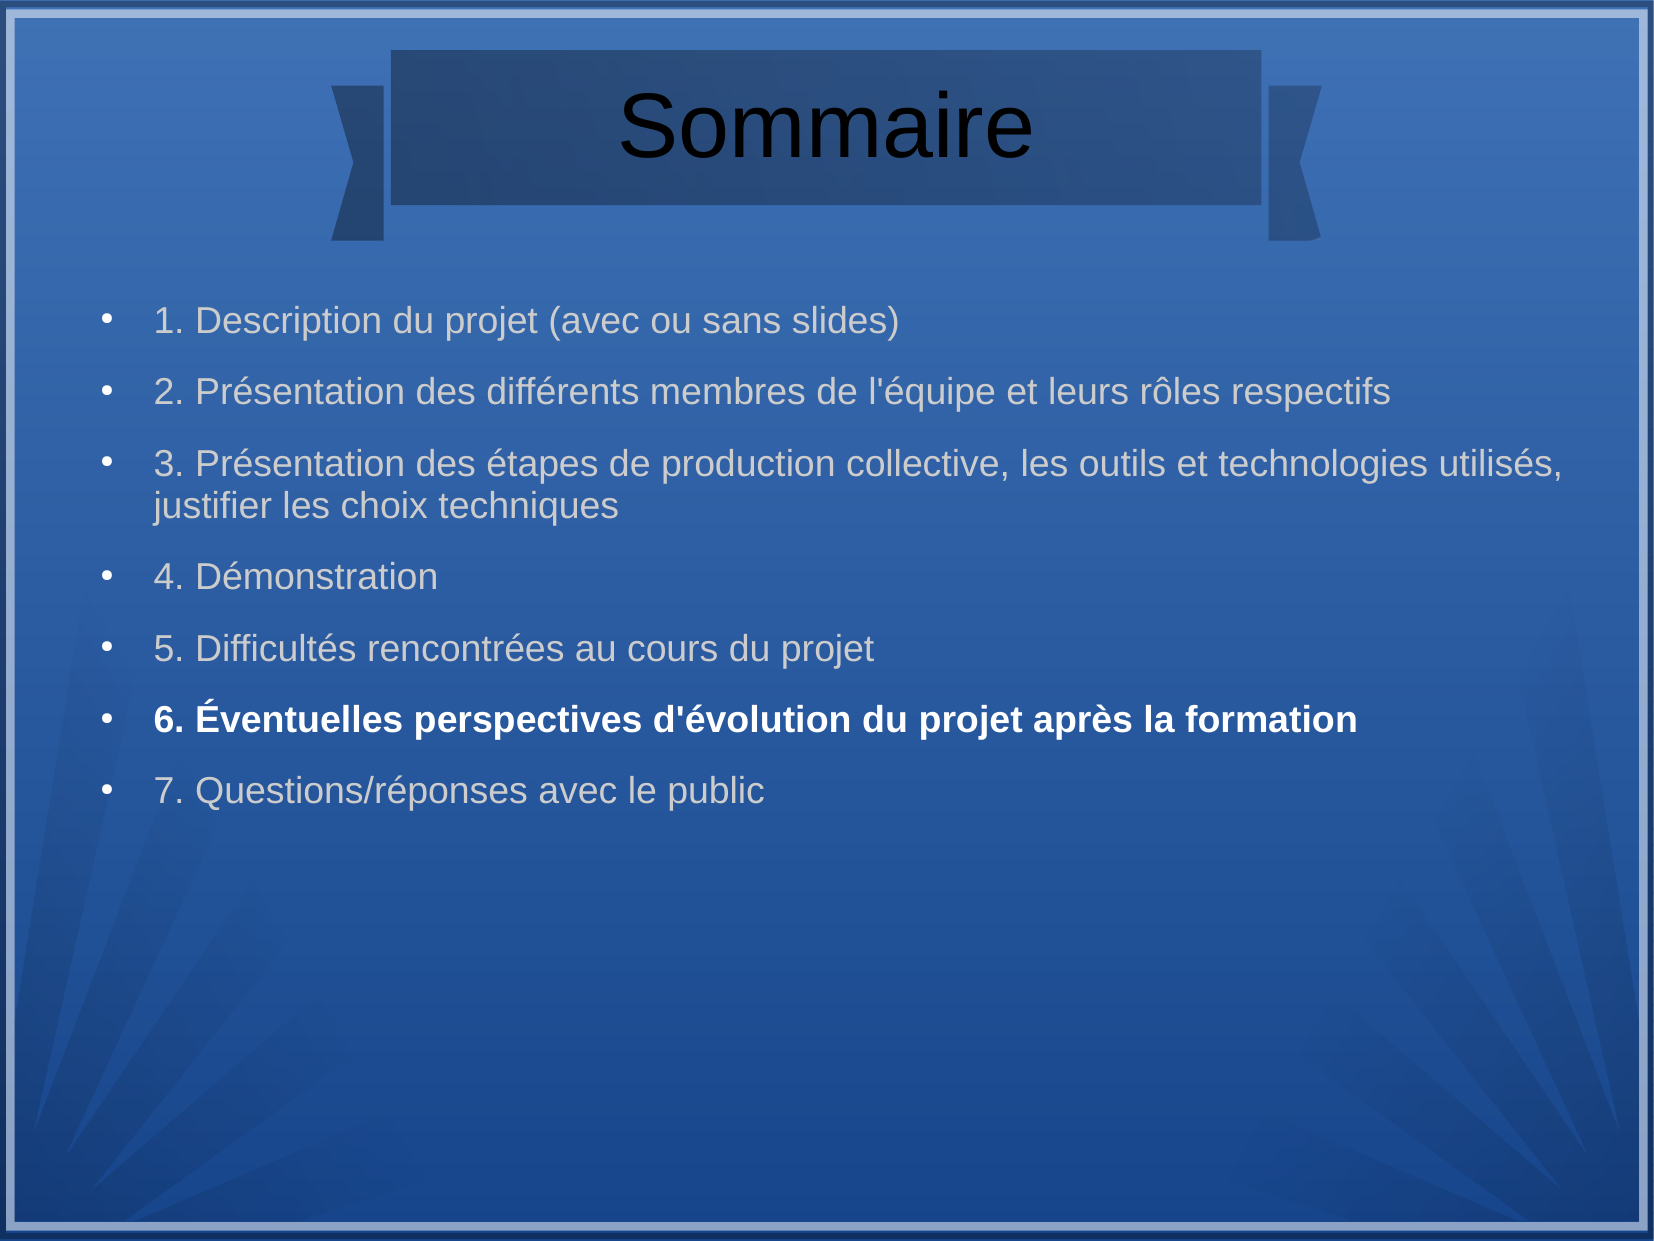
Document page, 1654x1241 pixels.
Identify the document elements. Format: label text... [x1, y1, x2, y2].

list 1. Description du projet (avec ou sans slides) 2. Présentation des différents membres de l'équipe et leurs rôles respectifs 3. Présentation des étapes de production collective, les outils et technologies utilisés, justifier les choix techniques 4. Démonstration 5. Difficultés rencontrées au cours du projet 6. Éventuelles perspectives d'évolution du projet après la formation 7. Questions/réponses avec le public [82, 299, 1571, 1241]
title Sommaire [389, 47, 1264, 205]
